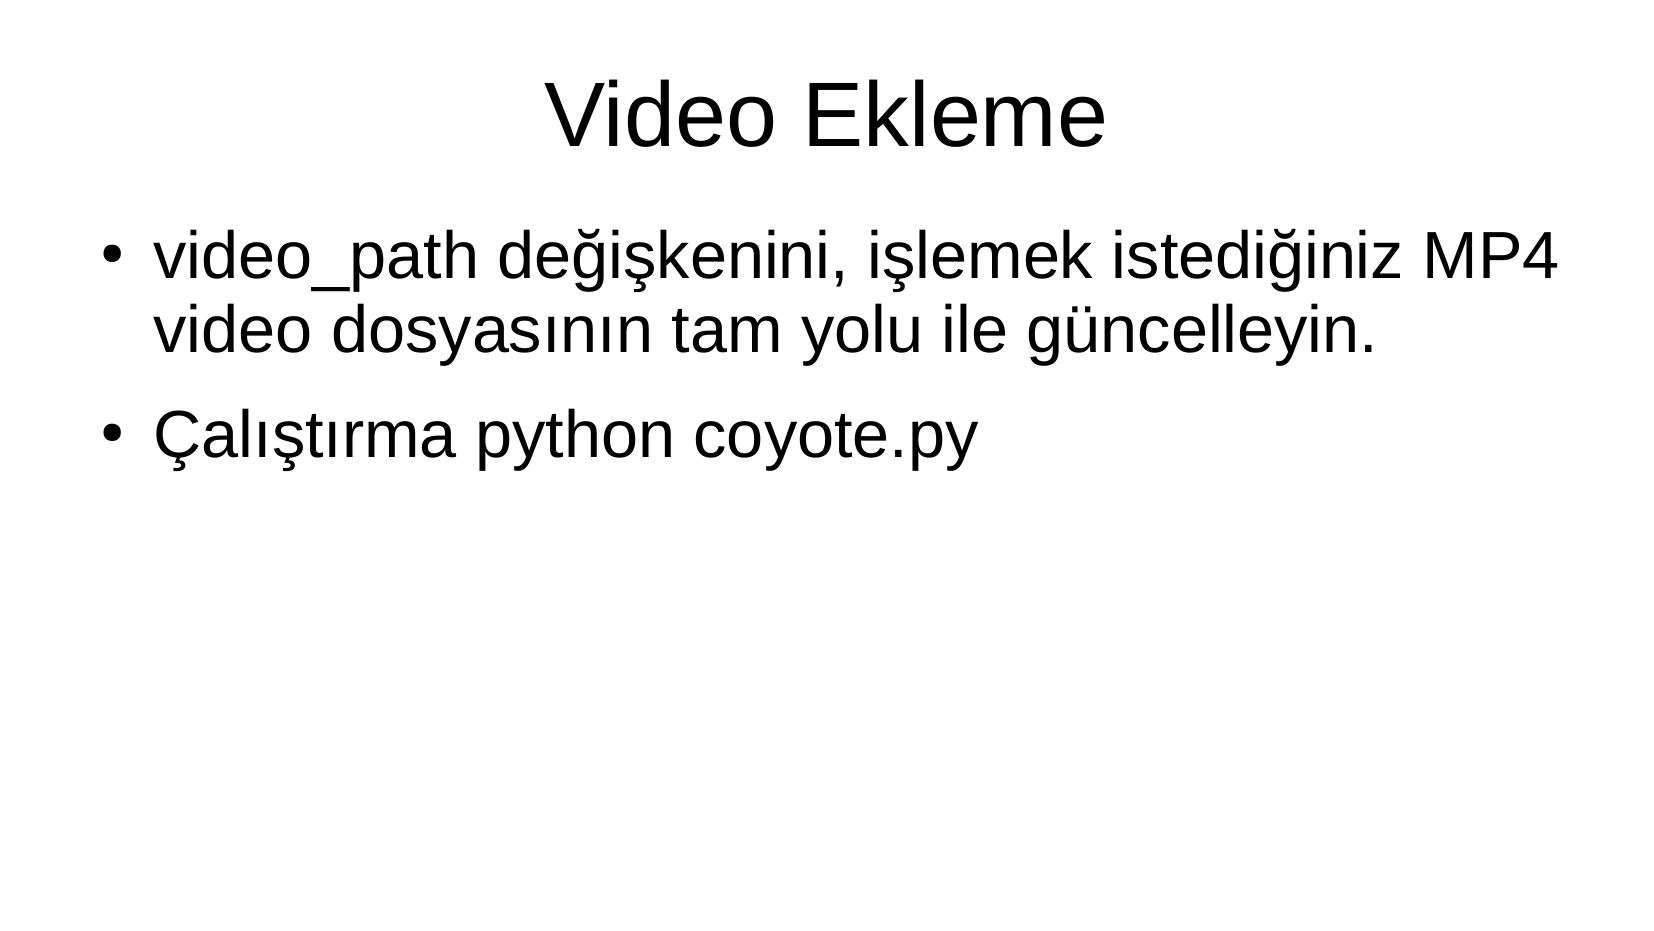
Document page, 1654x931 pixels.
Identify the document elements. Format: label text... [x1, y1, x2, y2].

title Video Ekleme [82, 37, 1571, 193]
list video_path değişkenini, işlemek istediğiniz MP4 video dosyasının tam yolu ile güncelleyin. Çalıştırma python coyote.py [82, 217, 1571, 758]
